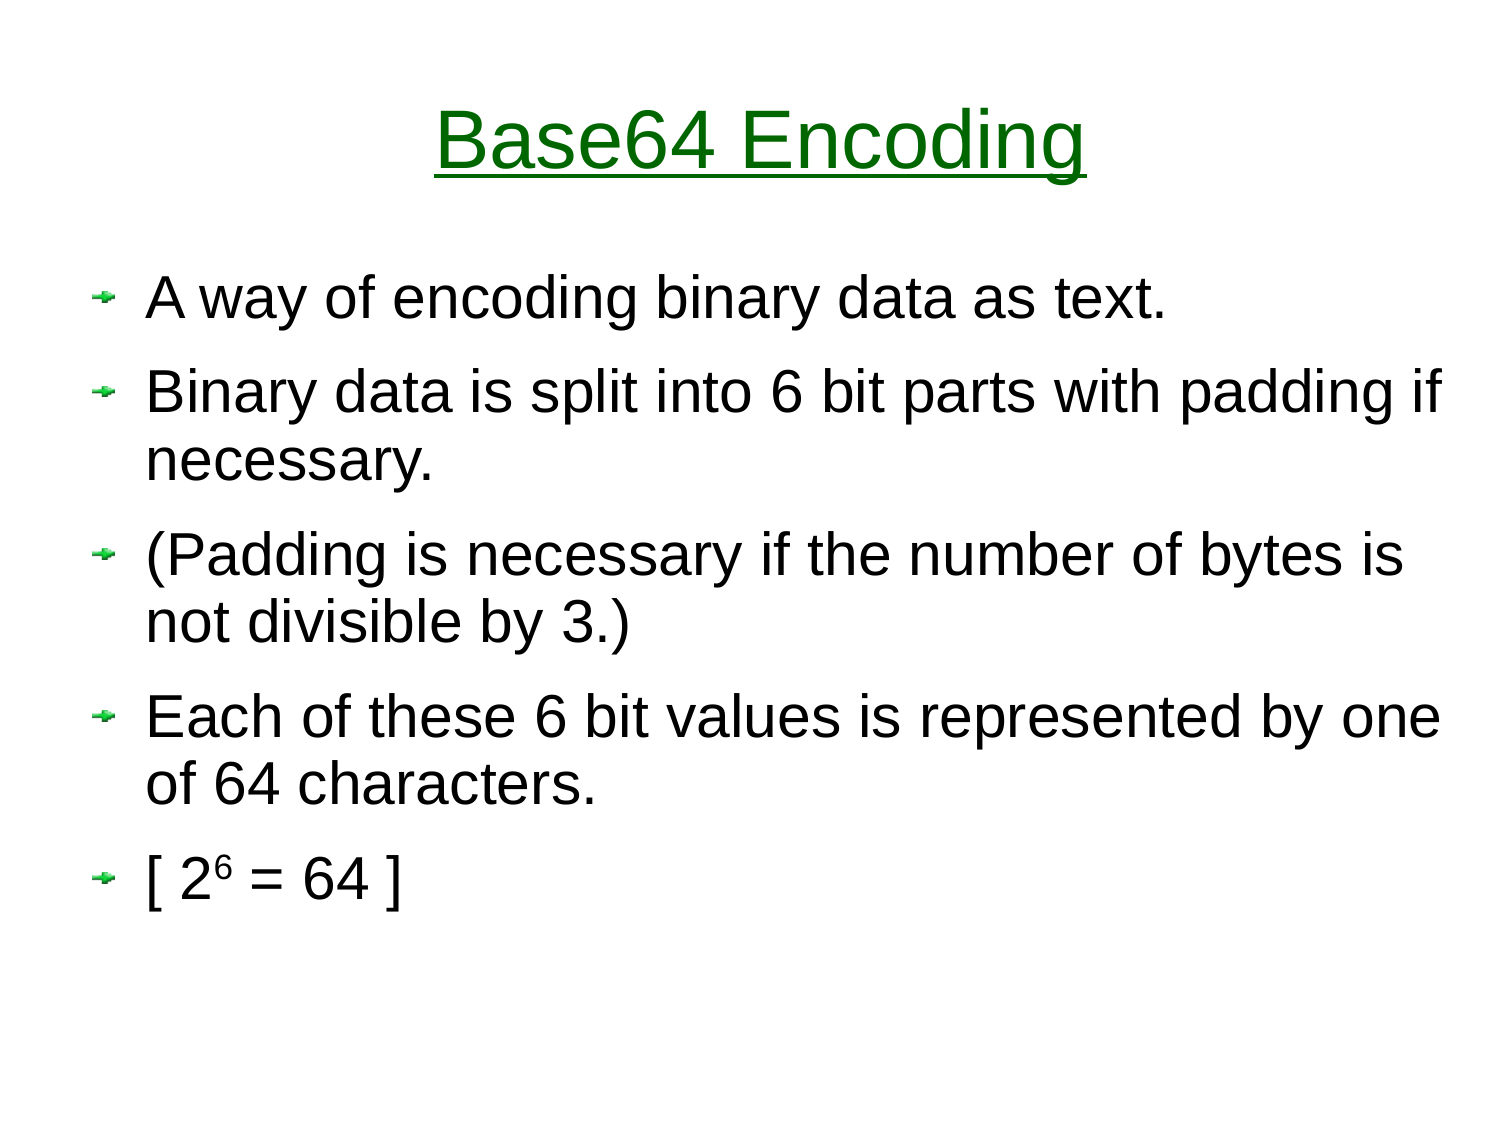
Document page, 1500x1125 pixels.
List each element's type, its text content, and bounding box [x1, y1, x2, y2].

title Base64 Encoding [75, 44, 1447, 236]
list A way of encoding binary data as text. Binary data is split into 6 bit parts with padding if necessary. (Padding is necessary if the number of bytes is not divisible by 3.) Each of these 6 bit values is represented by one of 64 characters. [ 26 = 64 ] [75, 263, 1447, 997]
